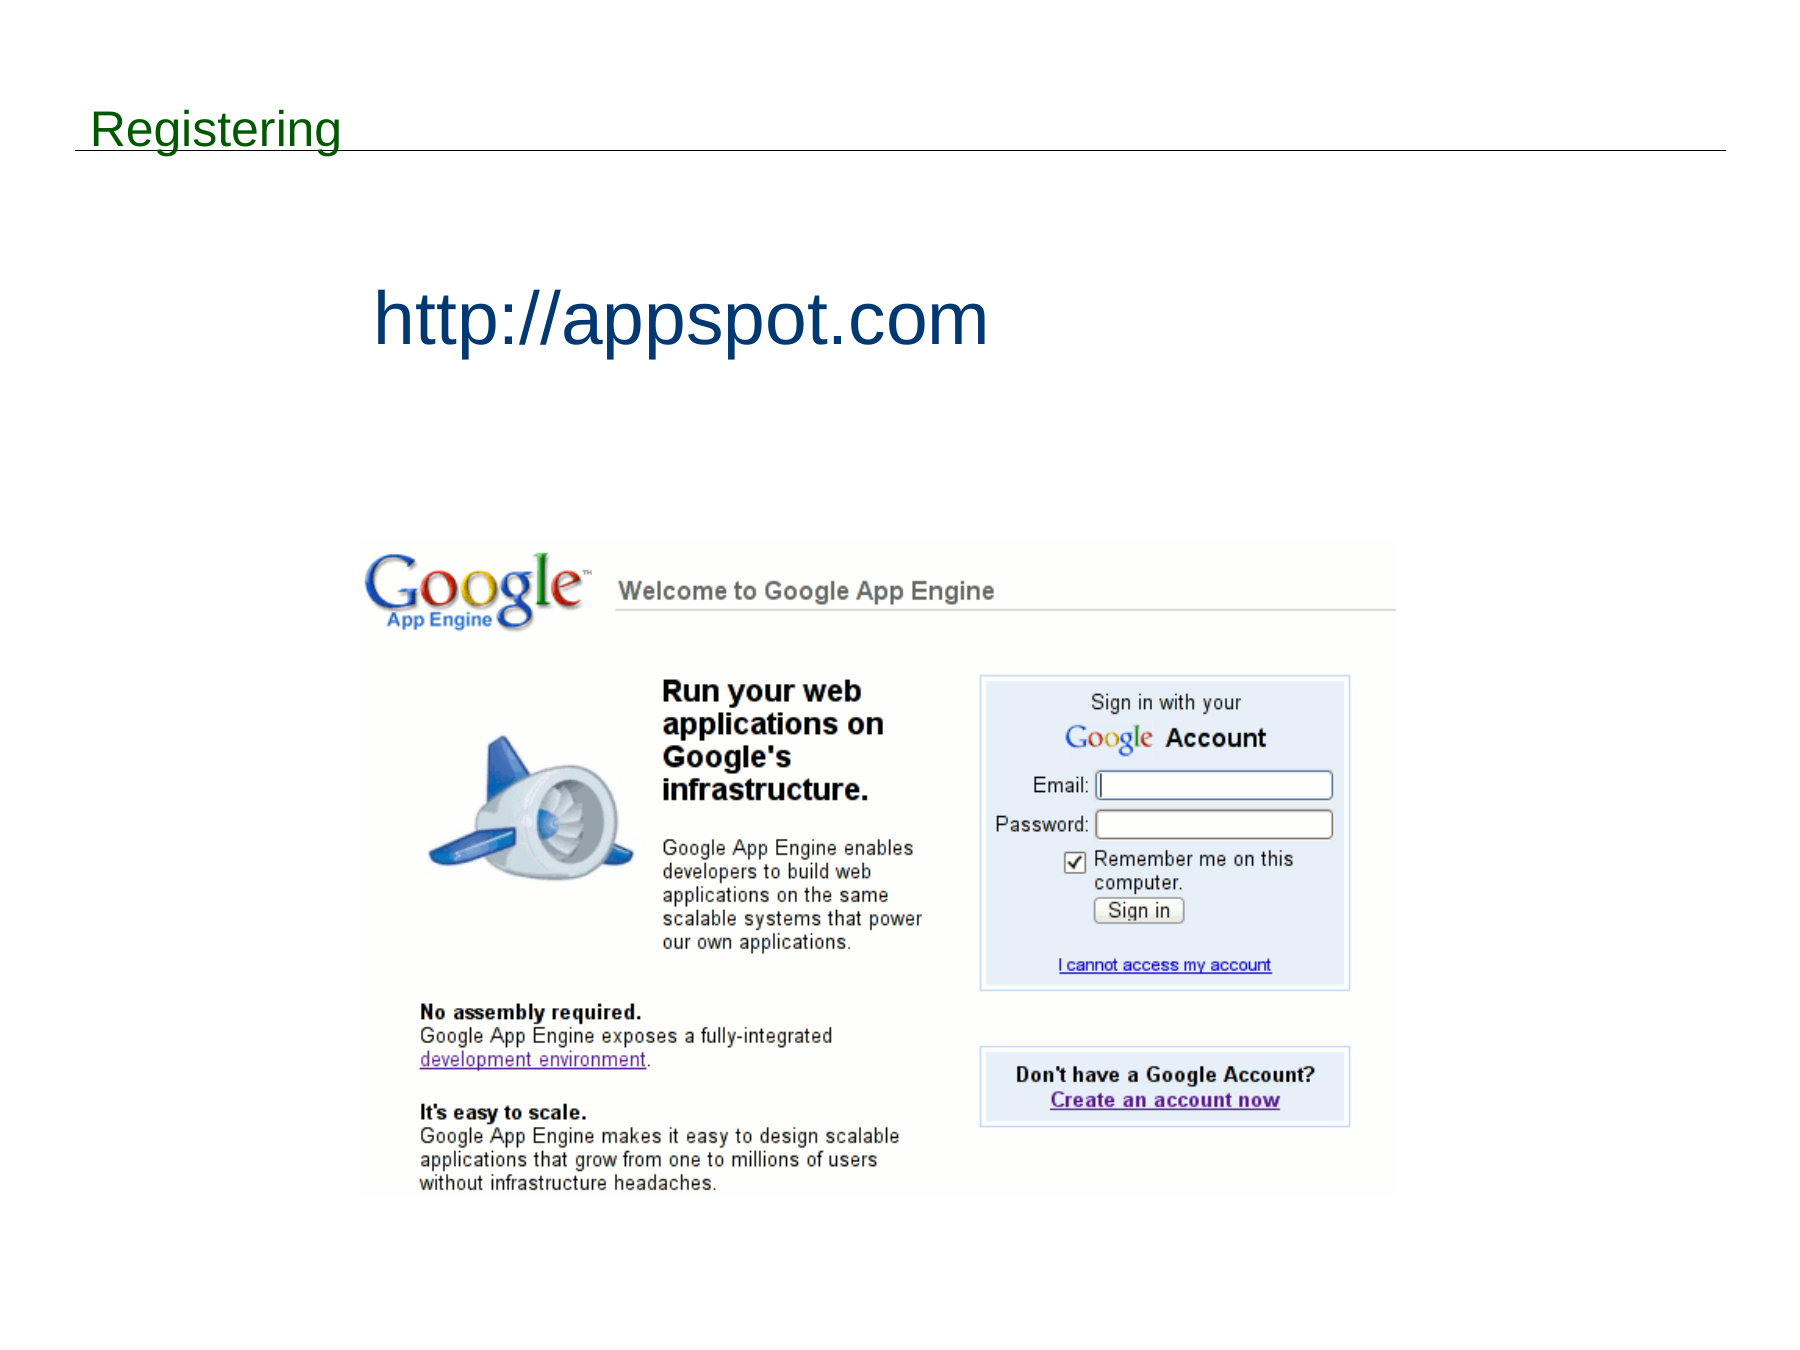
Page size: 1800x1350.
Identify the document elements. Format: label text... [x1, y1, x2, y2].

picture [359, 539, 1396, 1198]
text_box http://appspot.com [359, 269, 1006, 369]
title Registering [89, 71, 1489, 165]
